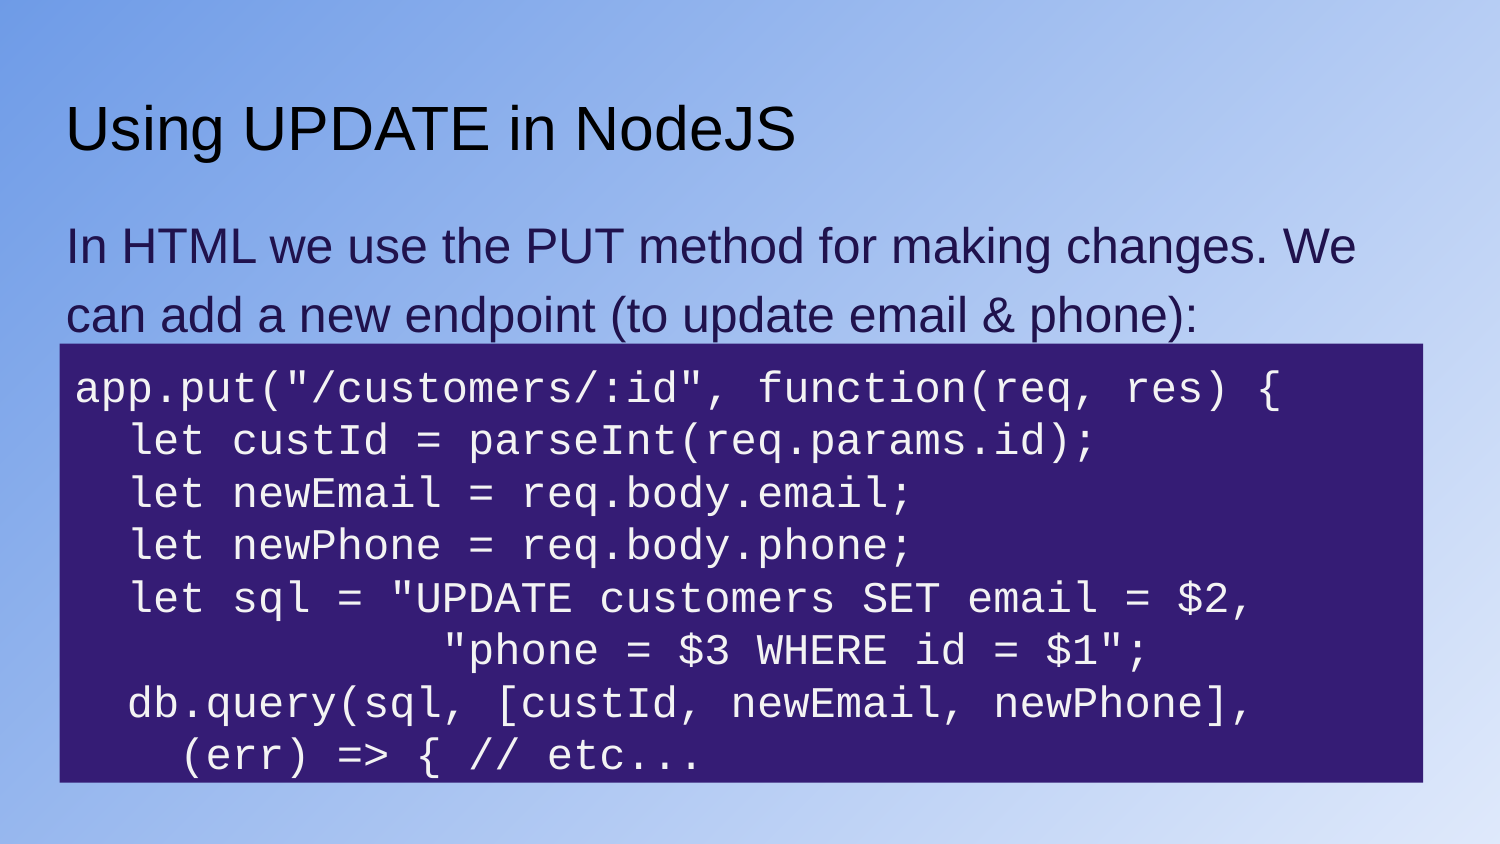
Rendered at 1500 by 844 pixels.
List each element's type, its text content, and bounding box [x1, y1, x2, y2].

text_box Using UPDATE in NodeJS [51, 72, 1449, 167]
text_box app.put("/customers/:id", function(req, res) { let custId = parseInt(req.params.id); let newEmail = req.body.email; let newPhone = req.body.phone; let sql = "UPDATE customers SET email = $2, "phone = $3 WHERE id = $1"; db.query(sql, [custId, newEmail, newPhone], (err) => { // etc... [59, 343, 1424, 783]
text_box In HTML we use the PUT method for making changes. We can add a new endpoint (to update email & phone): [51, 189, 1449, 750]
